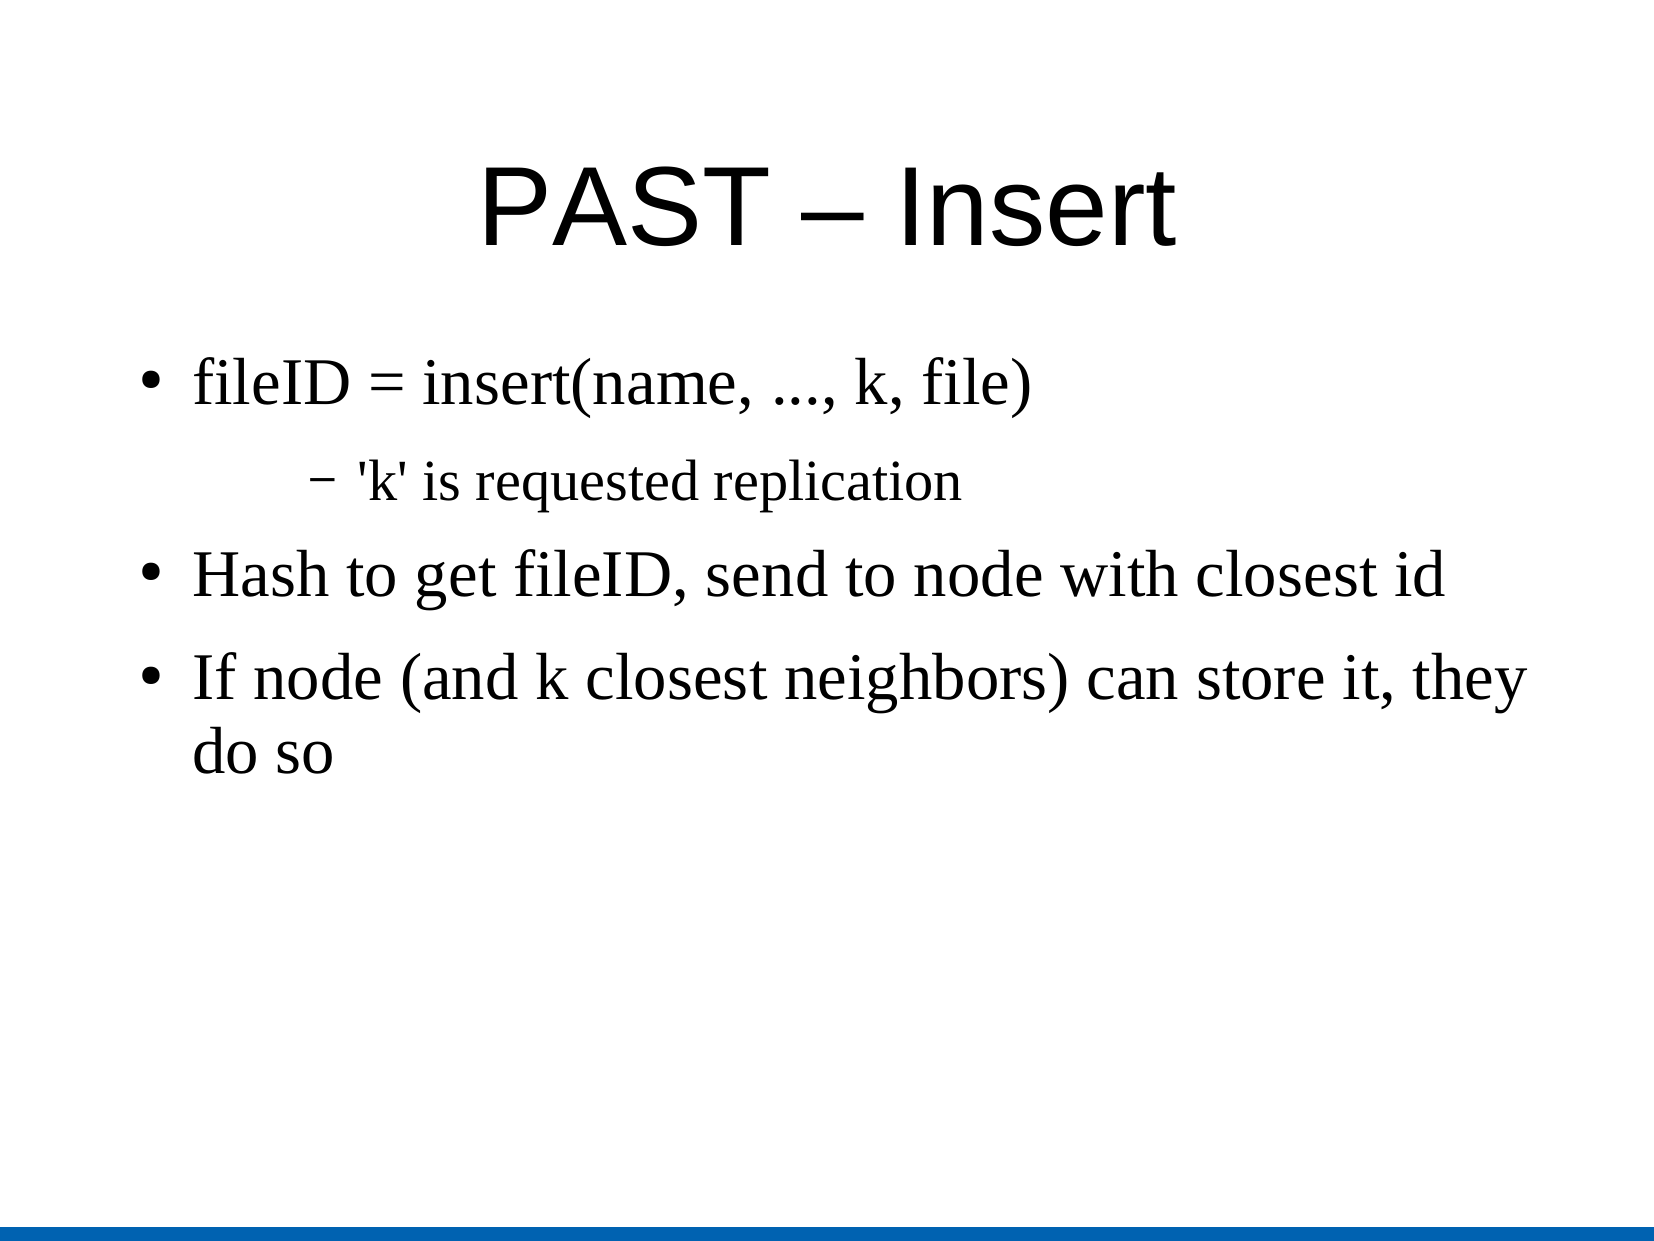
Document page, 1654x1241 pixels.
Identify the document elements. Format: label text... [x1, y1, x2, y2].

title PAST – Insert [121, 102, 1533, 311]
list fileID = insert(name, ..., k, file) 'k' is requested replication Hash to get fileID, send to node with closest id If node (and k closest neighbors) can store it, they do so [121, 344, 1533, 1127]
